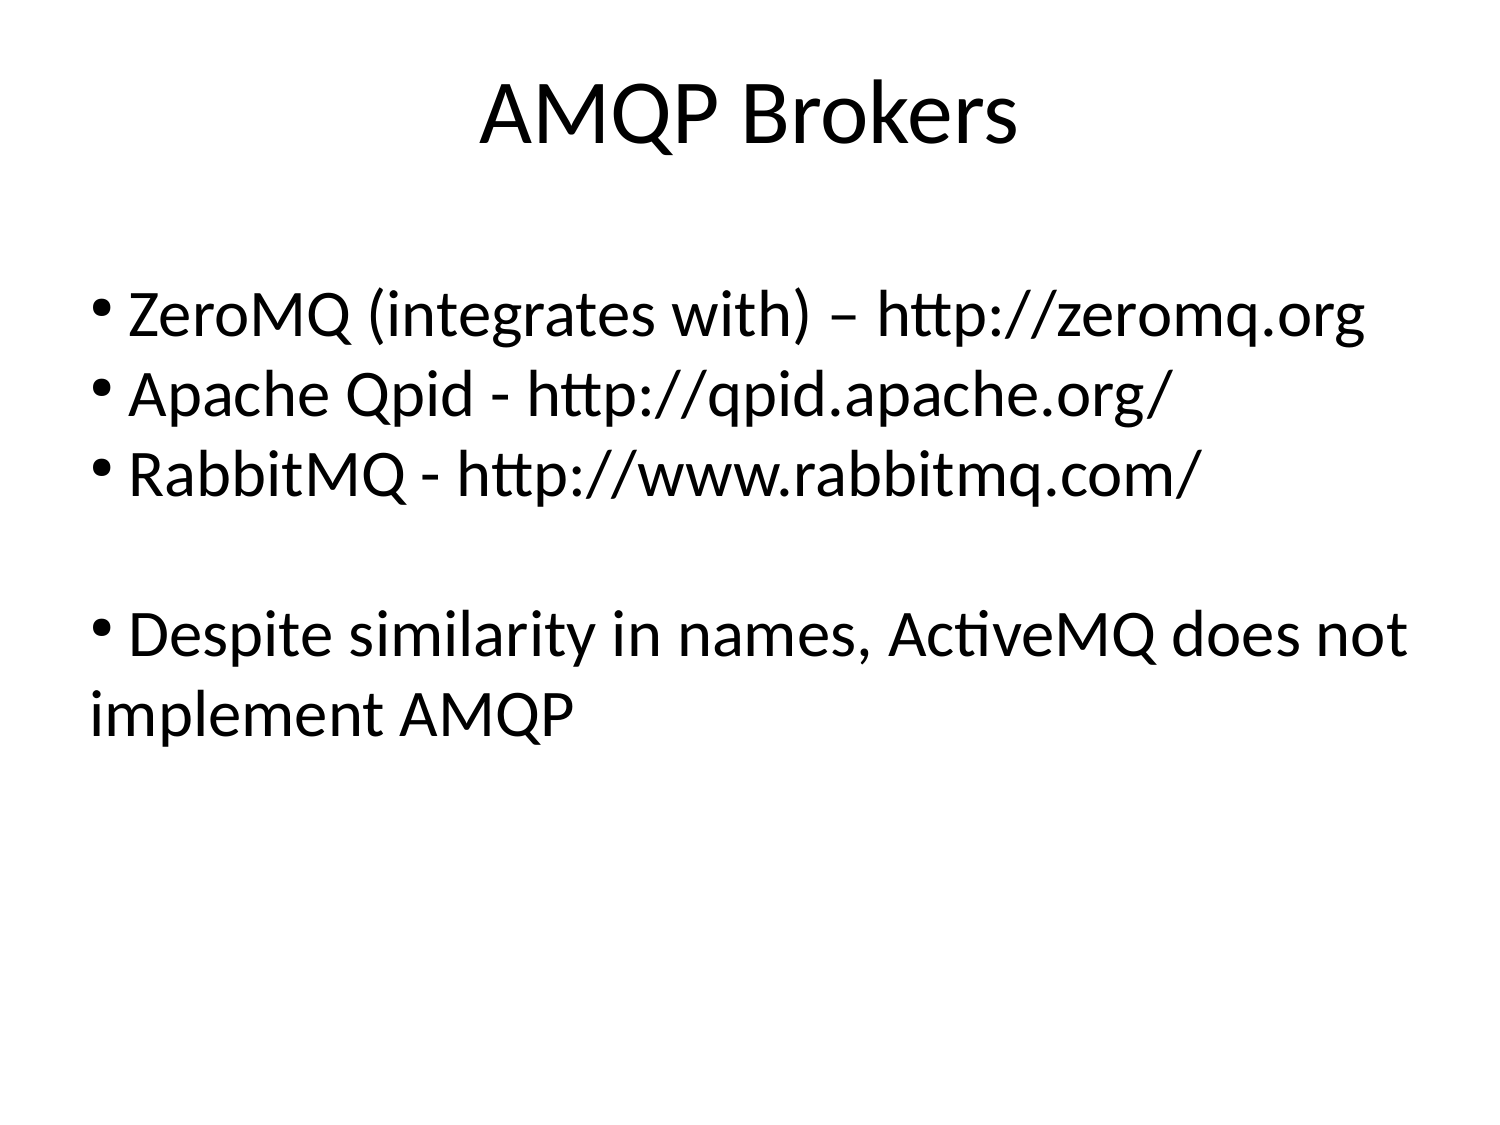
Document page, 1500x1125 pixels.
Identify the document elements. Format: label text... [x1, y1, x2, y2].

text_box AMQP Brokers [75, 45, 1425, 233]
text_box ZeroMQ (integrates with) – http://zeromq.org Apache Qpid - http://qpid.apache.org/ RabbitMQ - http://www.rabbitmq.com/ Despite similarity in names, ActiveMQ does not implement AMQP [75, 262, 1425, 1005]
